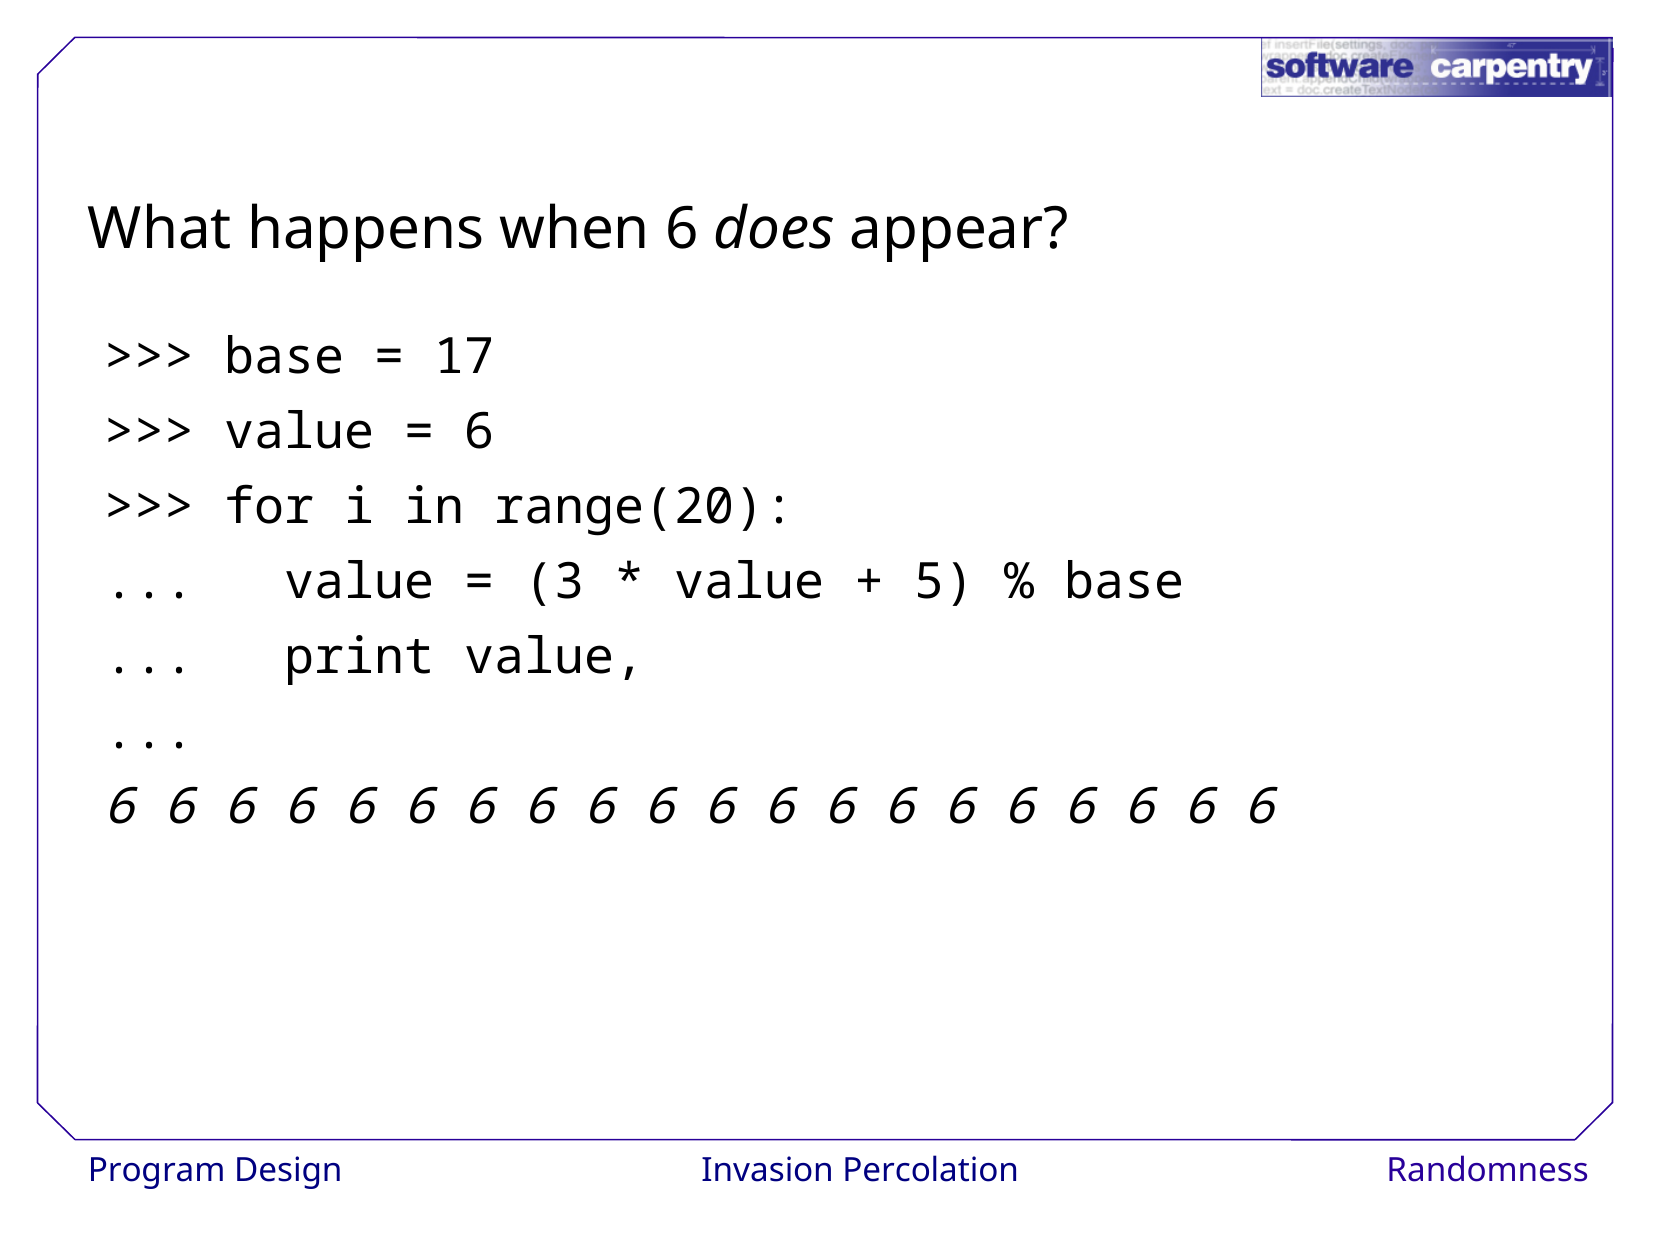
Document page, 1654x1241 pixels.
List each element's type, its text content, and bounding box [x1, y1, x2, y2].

picture [1261, 39, 1613, 97]
text_box What happens when 6 does appear? [73, 147, 1234, 269]
text_box >>> base = 17 >>> value = 6 >>> for i in range(20): ... value = (3 * value + 5) % base ... print value, ... 6 6 6 6 6 6 6 6 6 6 6 6 6 6 6 6 6 6 6 6 [89, 301, 1508, 869]
